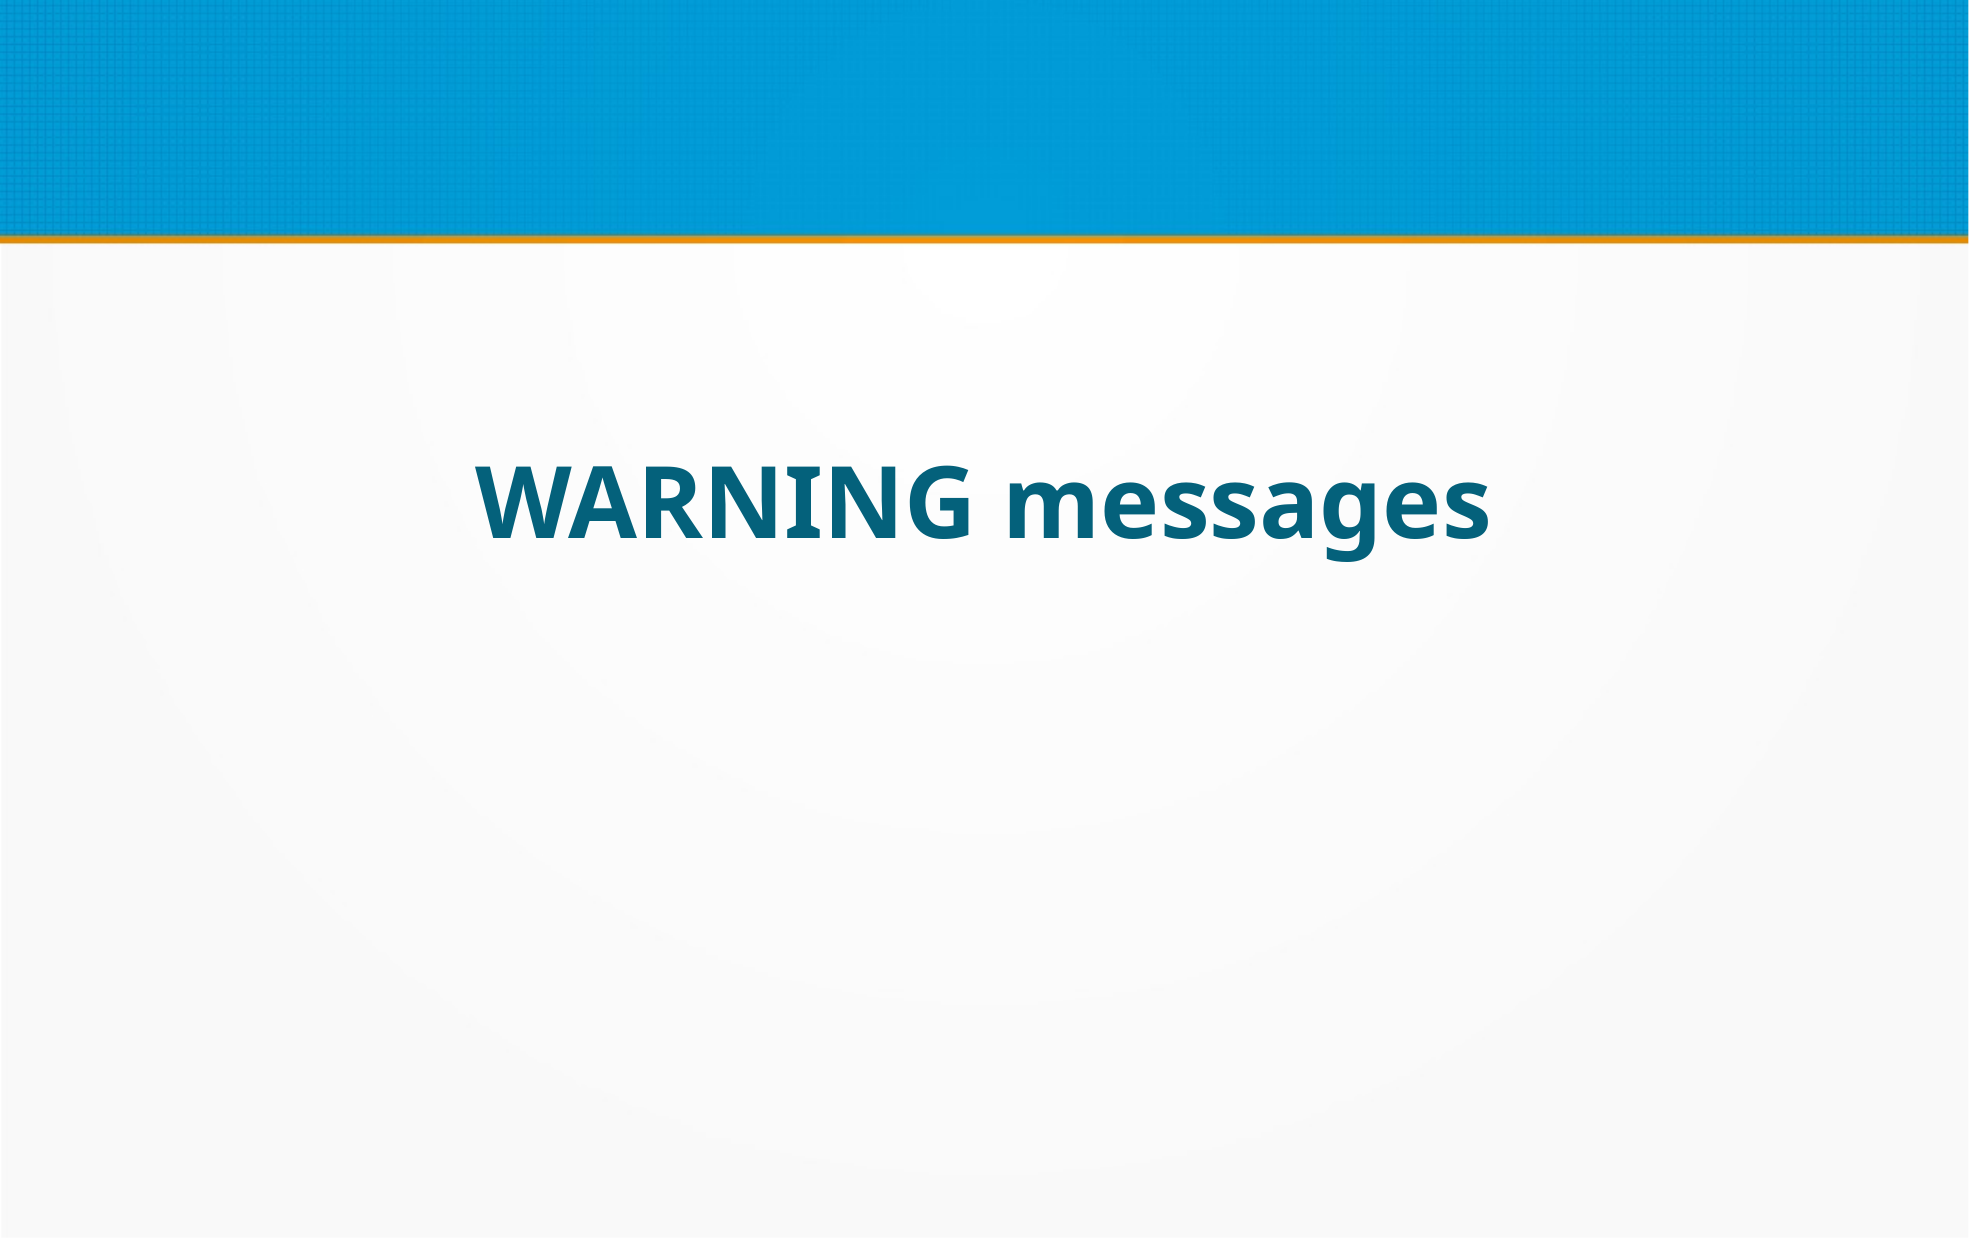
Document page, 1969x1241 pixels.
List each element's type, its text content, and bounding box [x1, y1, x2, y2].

subtitle WARNING messages [98, 19, 1870, 980]
picture [0, 233, 1969, 1241]
